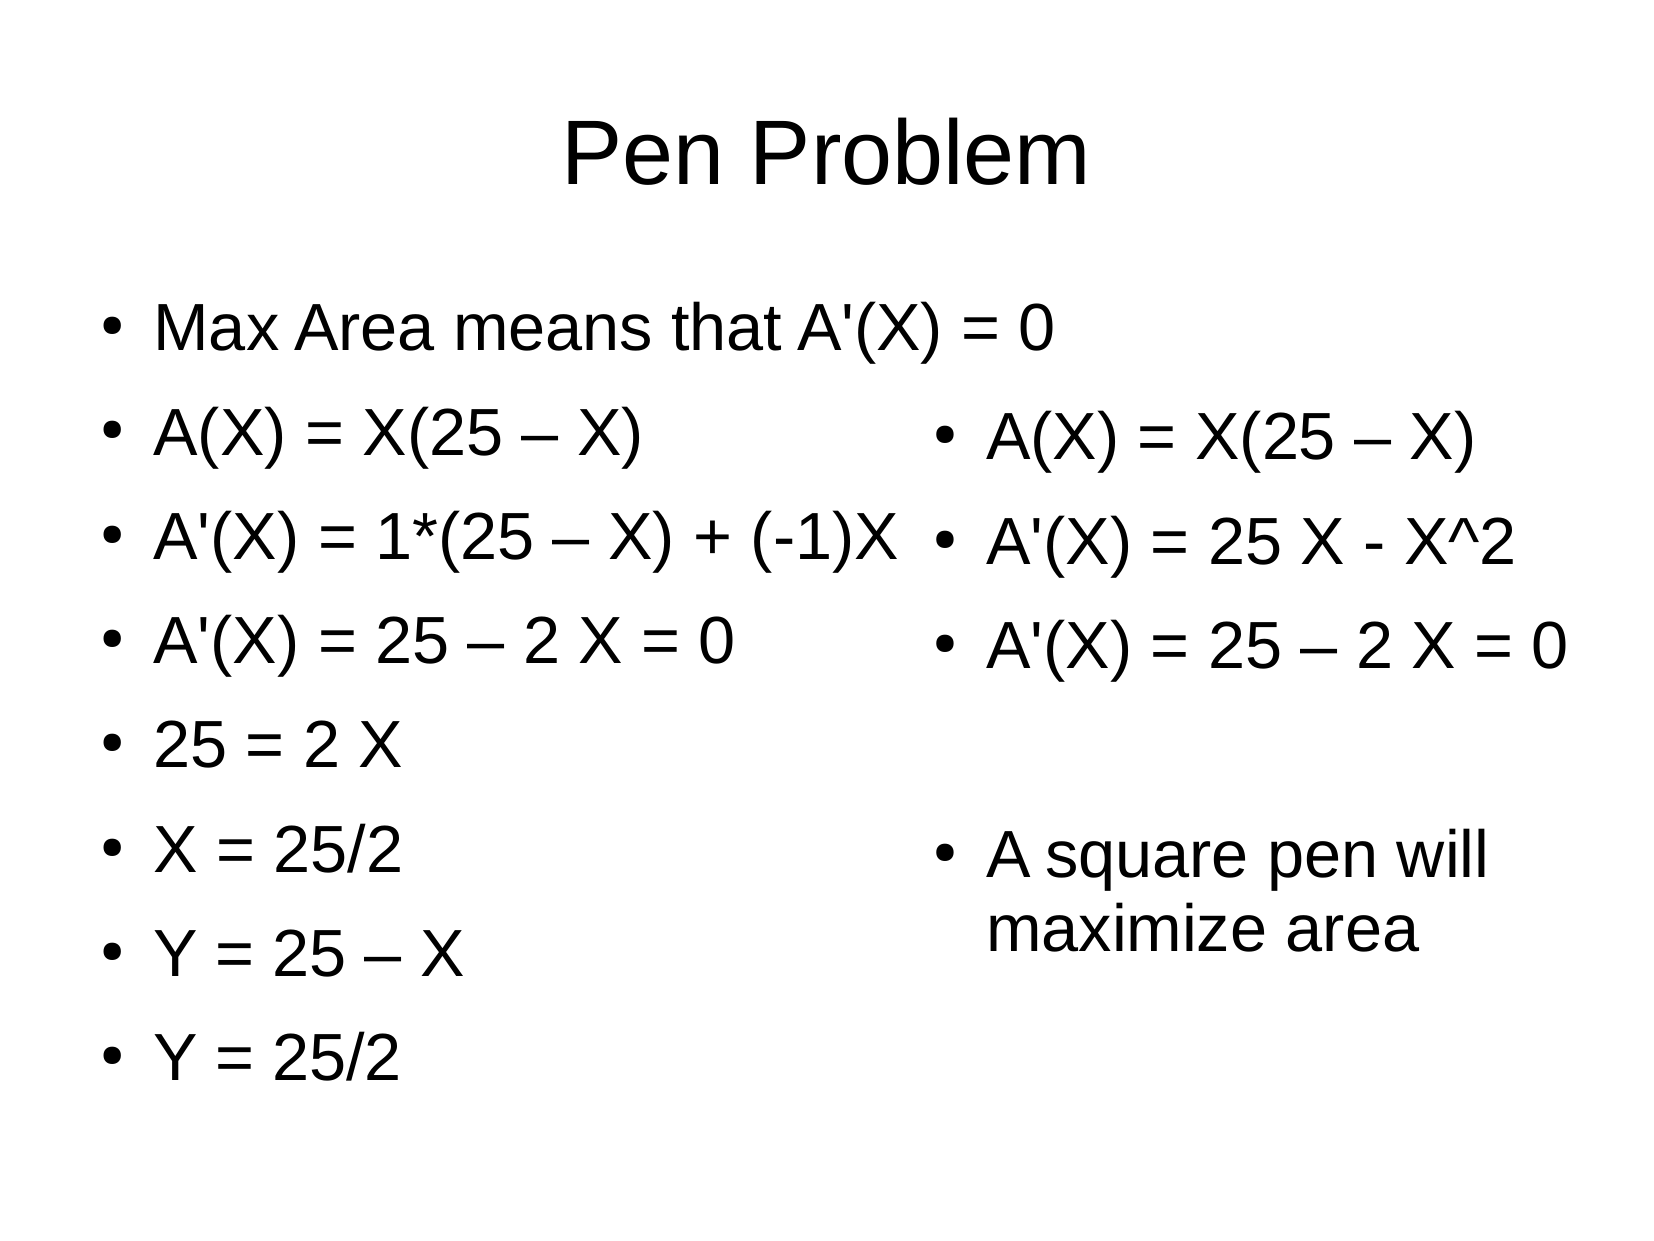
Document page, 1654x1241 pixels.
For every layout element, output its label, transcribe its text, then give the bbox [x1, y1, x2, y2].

list A(X) = X(25 – X) A'(X) = 25 X - X^2 A'(X) = 25 – 2 X = 0 A square pen will maximize area [915, 295, 1595, 1114]
list Max Area means that A'(X) = 0 A(X) = X(25 – X) A'(X) = 1*(25 – X) + (-1)X A'(X) = 25 – 2 X = 0 25 = 2 X X = 25/2 Y = 25 – X Y = 25/2 [82, 290, 1571, 1109]
title Pen Problem [82, 49, 1571, 257]
